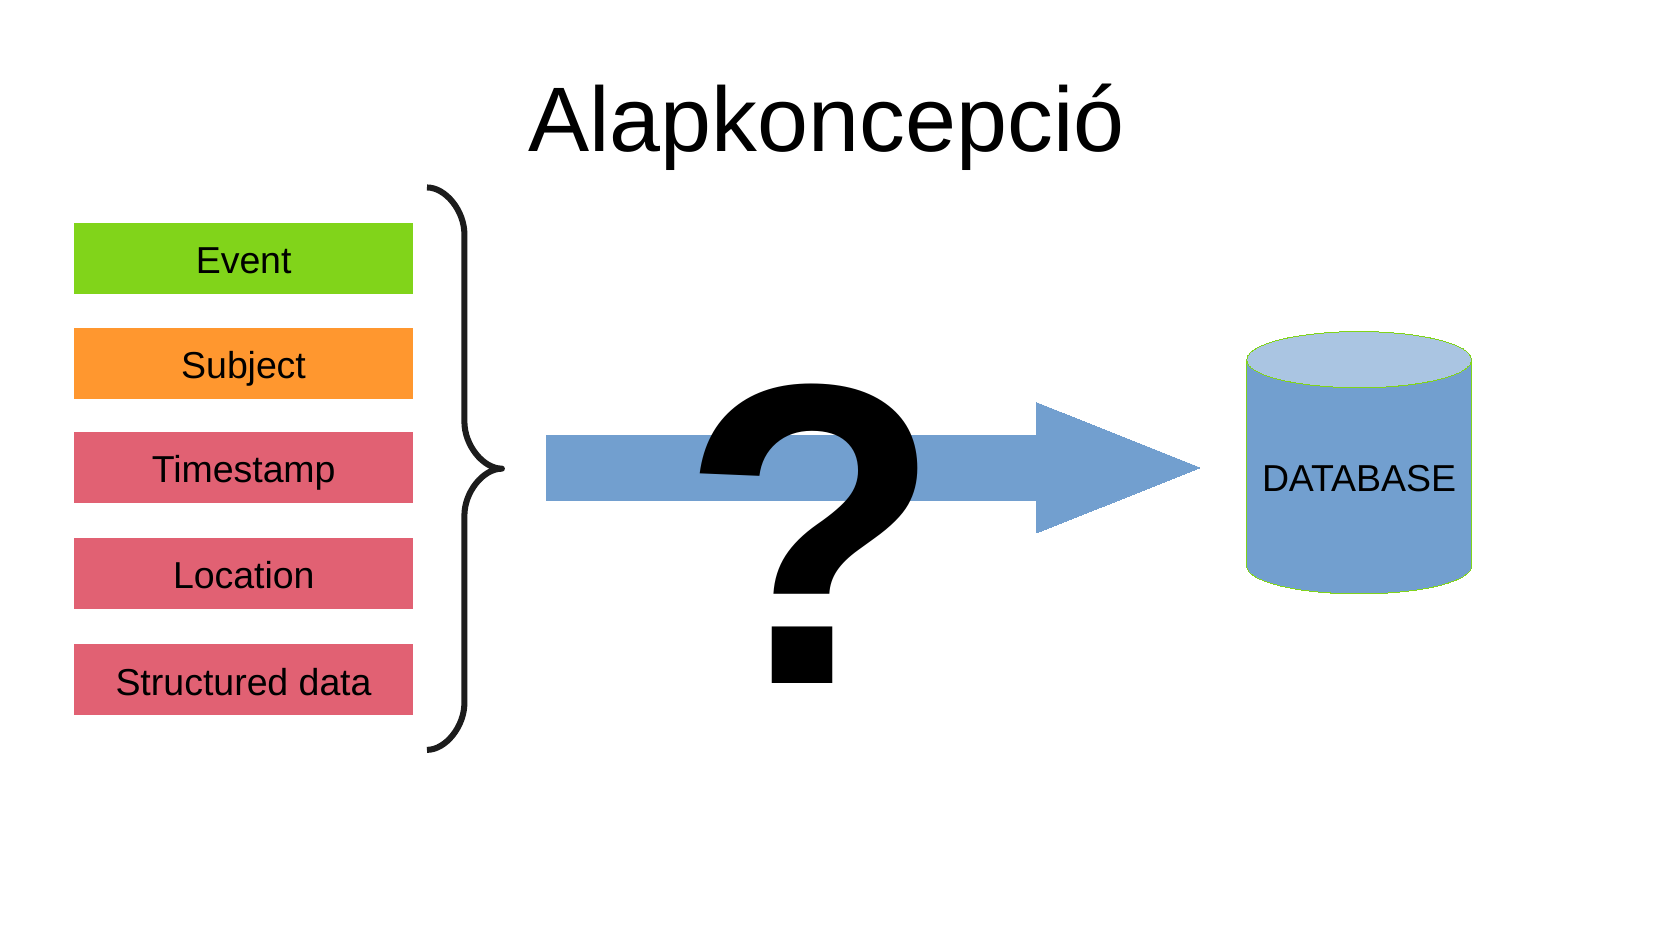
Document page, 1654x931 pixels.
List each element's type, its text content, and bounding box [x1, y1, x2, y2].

text_box [987, 402, 1200, 533]
title Felhasználói felület - ‘admin’ [1246, 331, 1472, 388]
text_box DATABASE [1246, 361, 1472, 594]
text_box Subject [74, 328, 413, 399]
text_box Structured data [74, 644, 413, 715]
text_box ? [665, 246, 987, 741]
title Alapkoncepció [82, 37, 1571, 193]
text_box [546, 435, 665, 501]
text_box Location [74, 538, 413, 609]
text_box Event [74, 223, 413, 294]
text_box Timestamp [74, 432, 413, 503]
